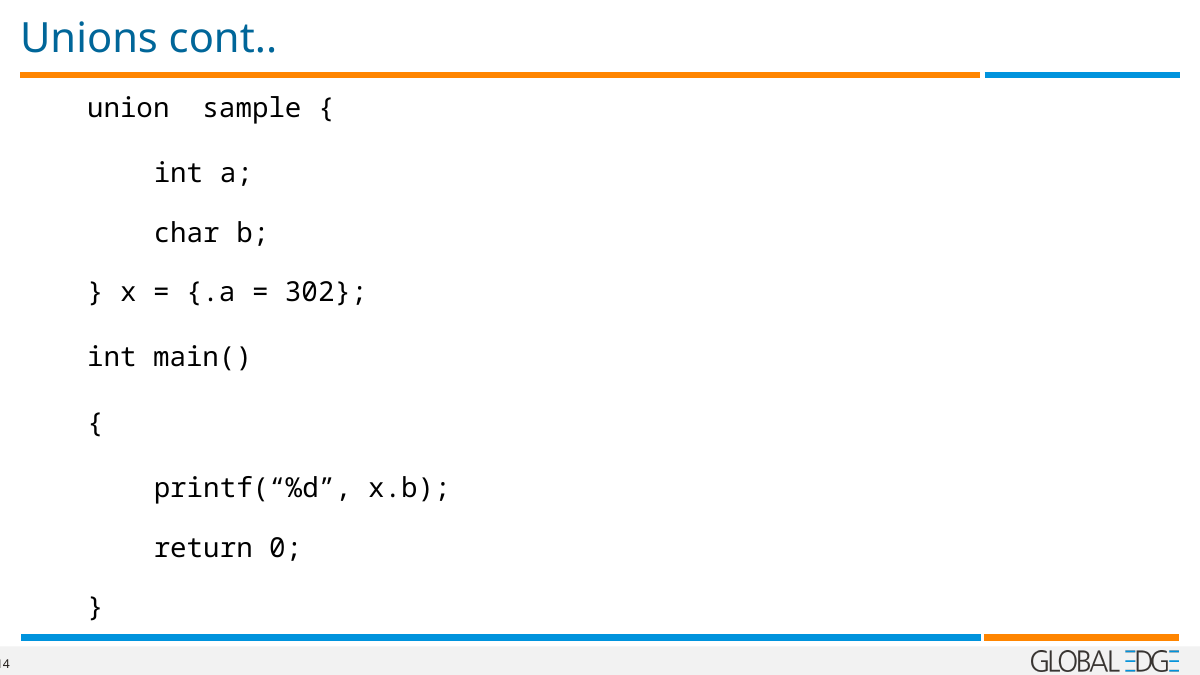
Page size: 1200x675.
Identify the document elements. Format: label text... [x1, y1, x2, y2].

list union sample { int a; char b; } x = {.a = 302}; int main() { printf(“%d”, x.b); return 0; } [20, 87, 1179, 628]
picture [1031, 650, 1179, 672]
title Unions cont.. [12, 9, 1088, 63]
